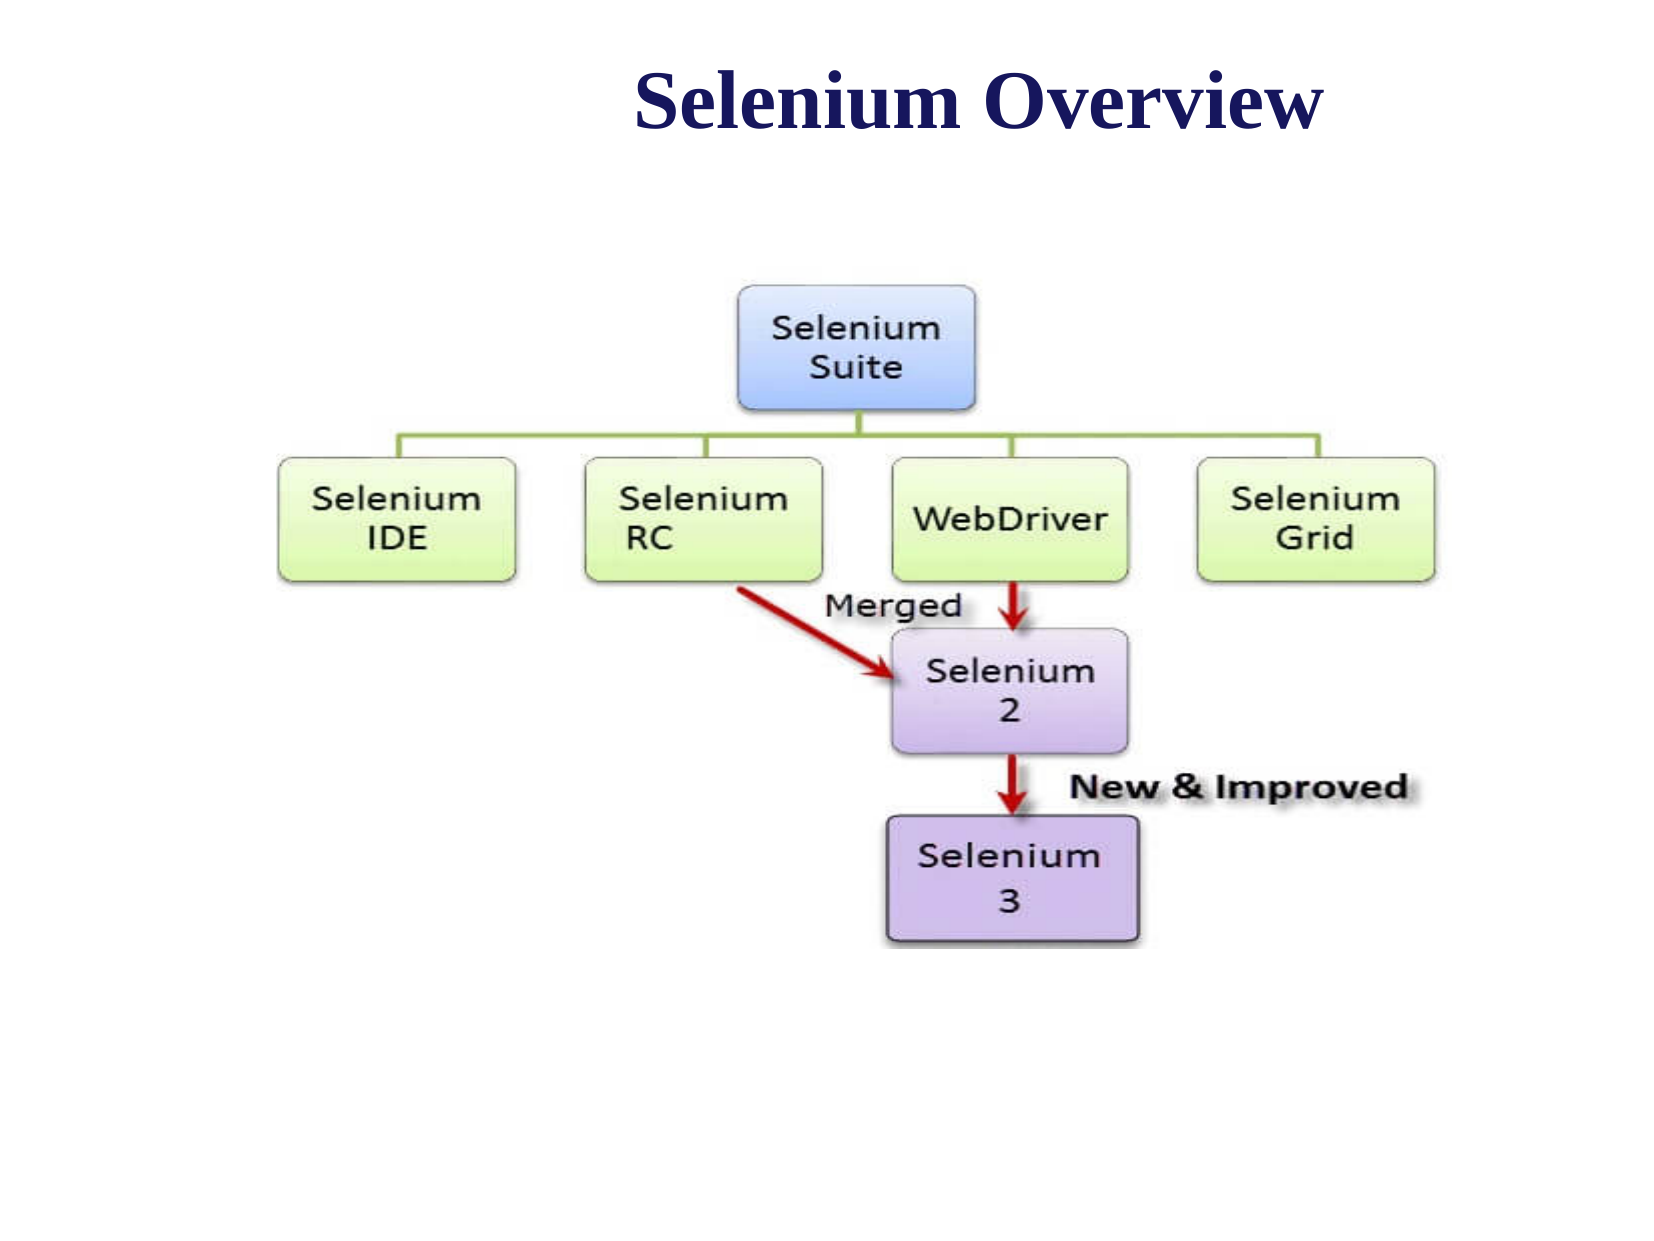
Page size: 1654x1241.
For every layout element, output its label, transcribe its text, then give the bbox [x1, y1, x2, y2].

text_box [76, 182, 1565, 1033]
text_box Selenium Overview [364, 26, 1571, 171]
picture [276, 266, 1452, 949]
